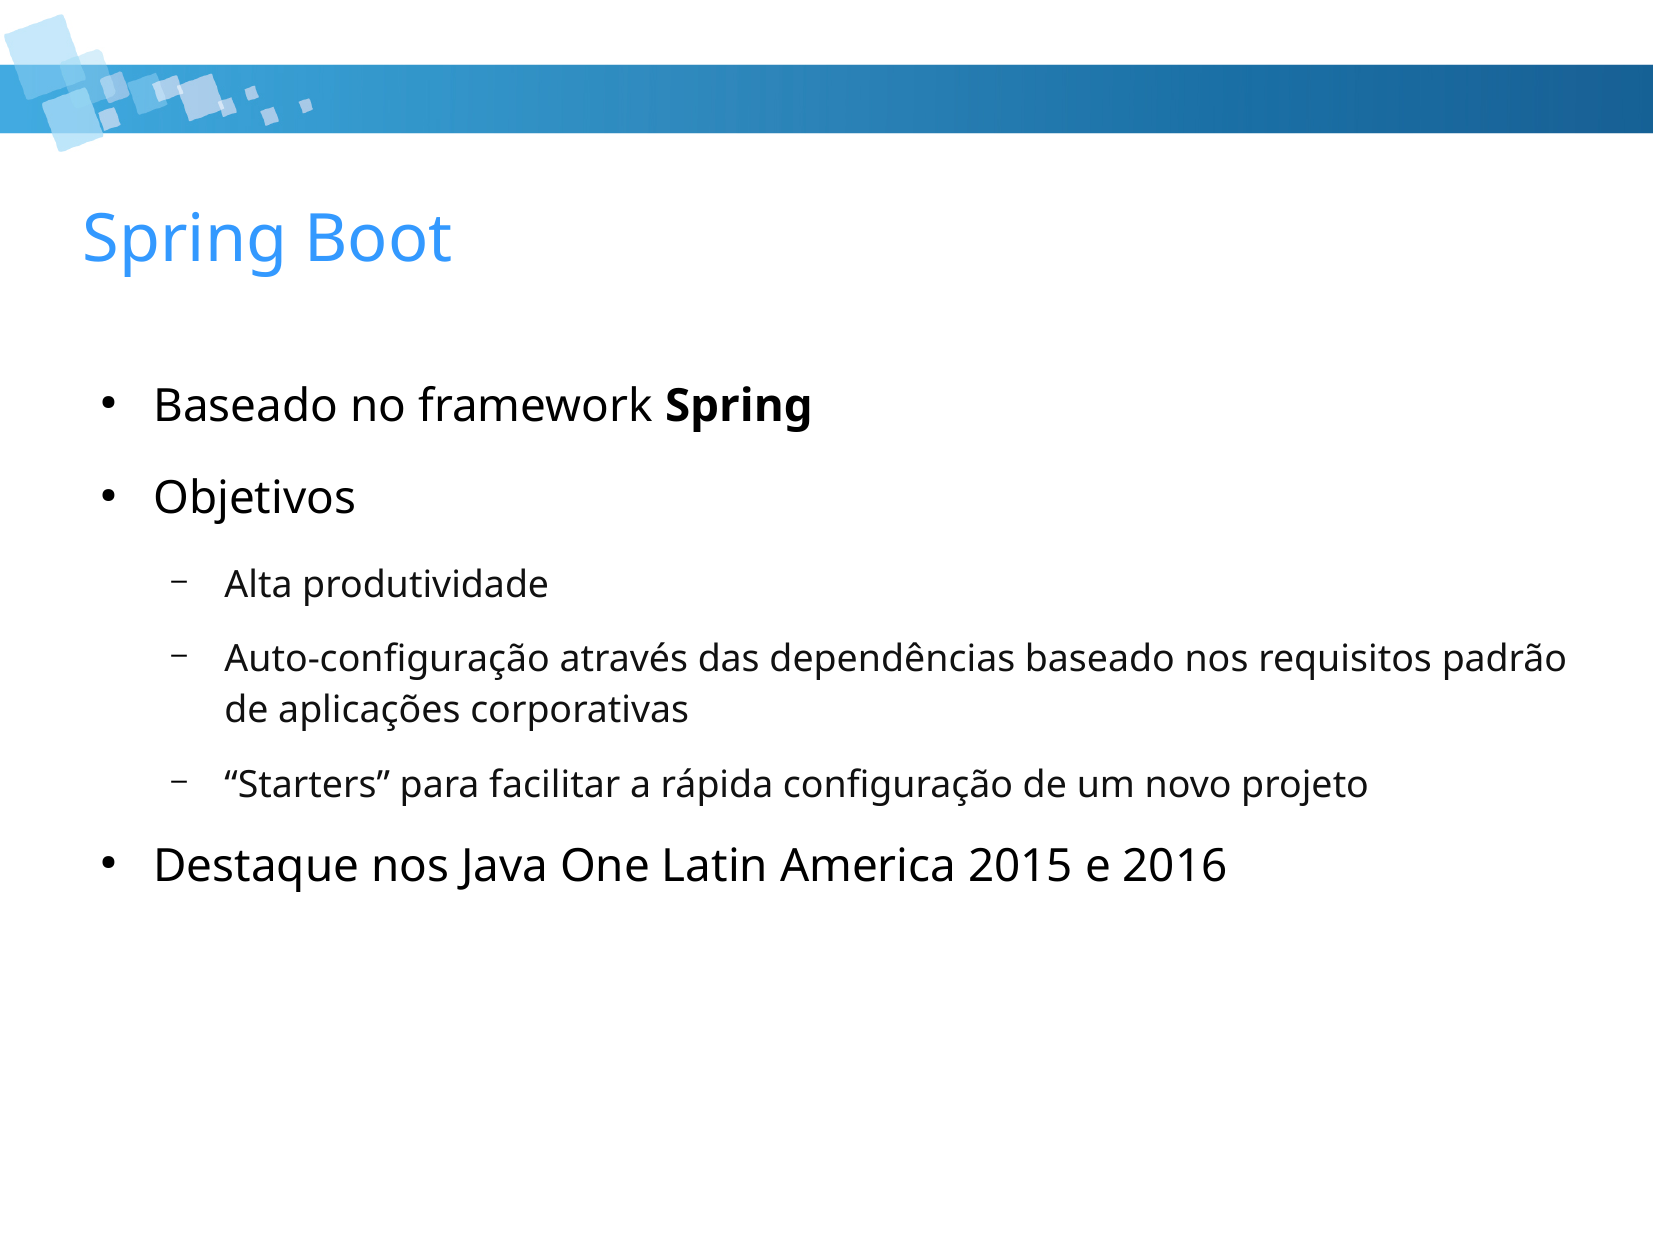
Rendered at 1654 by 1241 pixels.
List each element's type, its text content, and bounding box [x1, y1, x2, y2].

title Spring Boot [82, 132, 1571, 340]
list Baseado no framework Spring Objetivos Alta produtividade Auto-configuração através das dependências baseado nos requisitos padrão de aplicações corporativas “Starters” para facilitar a rápida configuração de um novo projeto Destaque nos Java One Latin America 2015 e 2016 [82, 372, 1571, 1093]
picture [0, 0, 1653, 1238]
